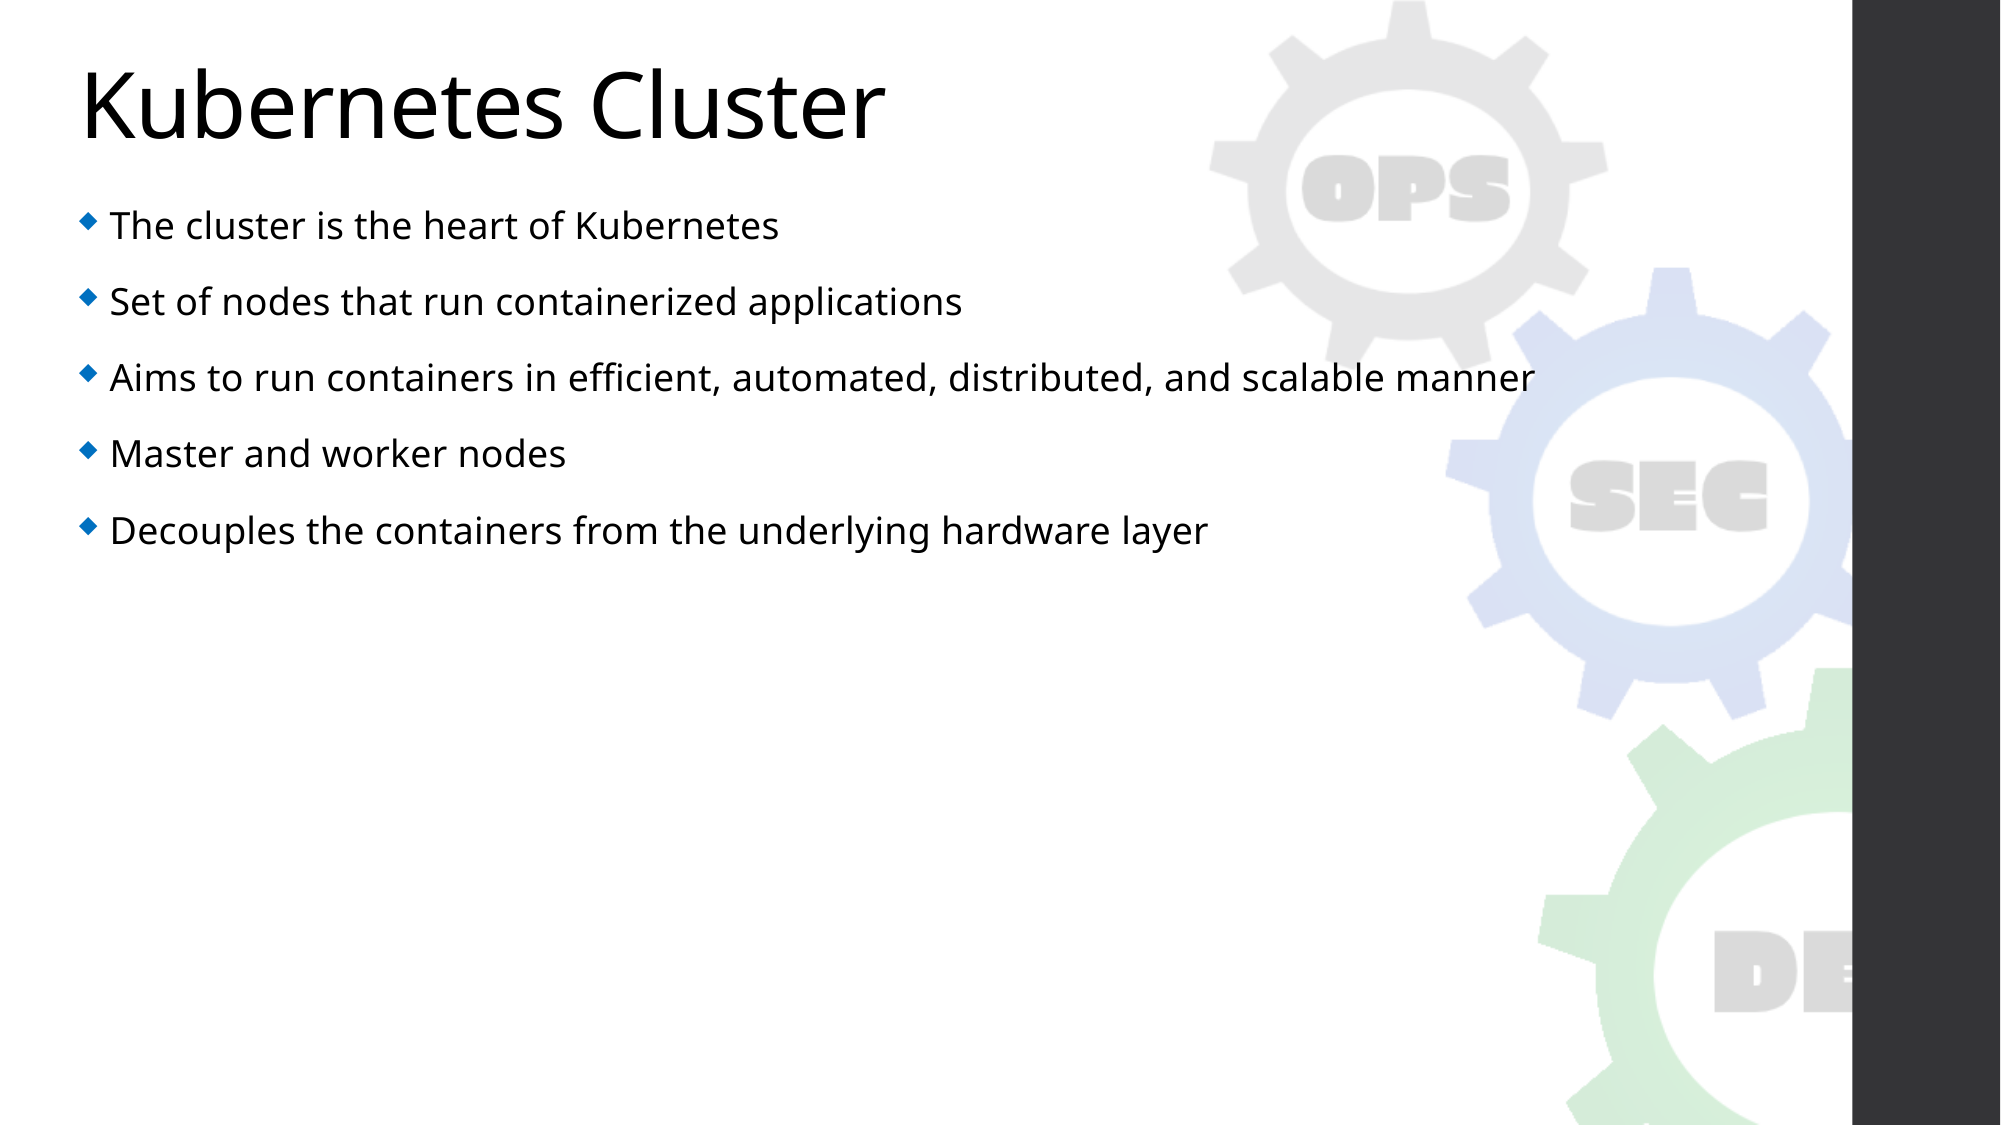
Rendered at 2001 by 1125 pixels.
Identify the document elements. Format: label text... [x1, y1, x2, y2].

title Kubernetes Cluster [64, 33, 1797, 166]
list The cluster is the heart of Kubernetes Set of nodes that run containerized applications Aims to run containers in efficient, automated, distributed, and scalable manner Master and worker nodes Decouples the containers from the underlying hardware layer [64, 198, 1797, 1073]
